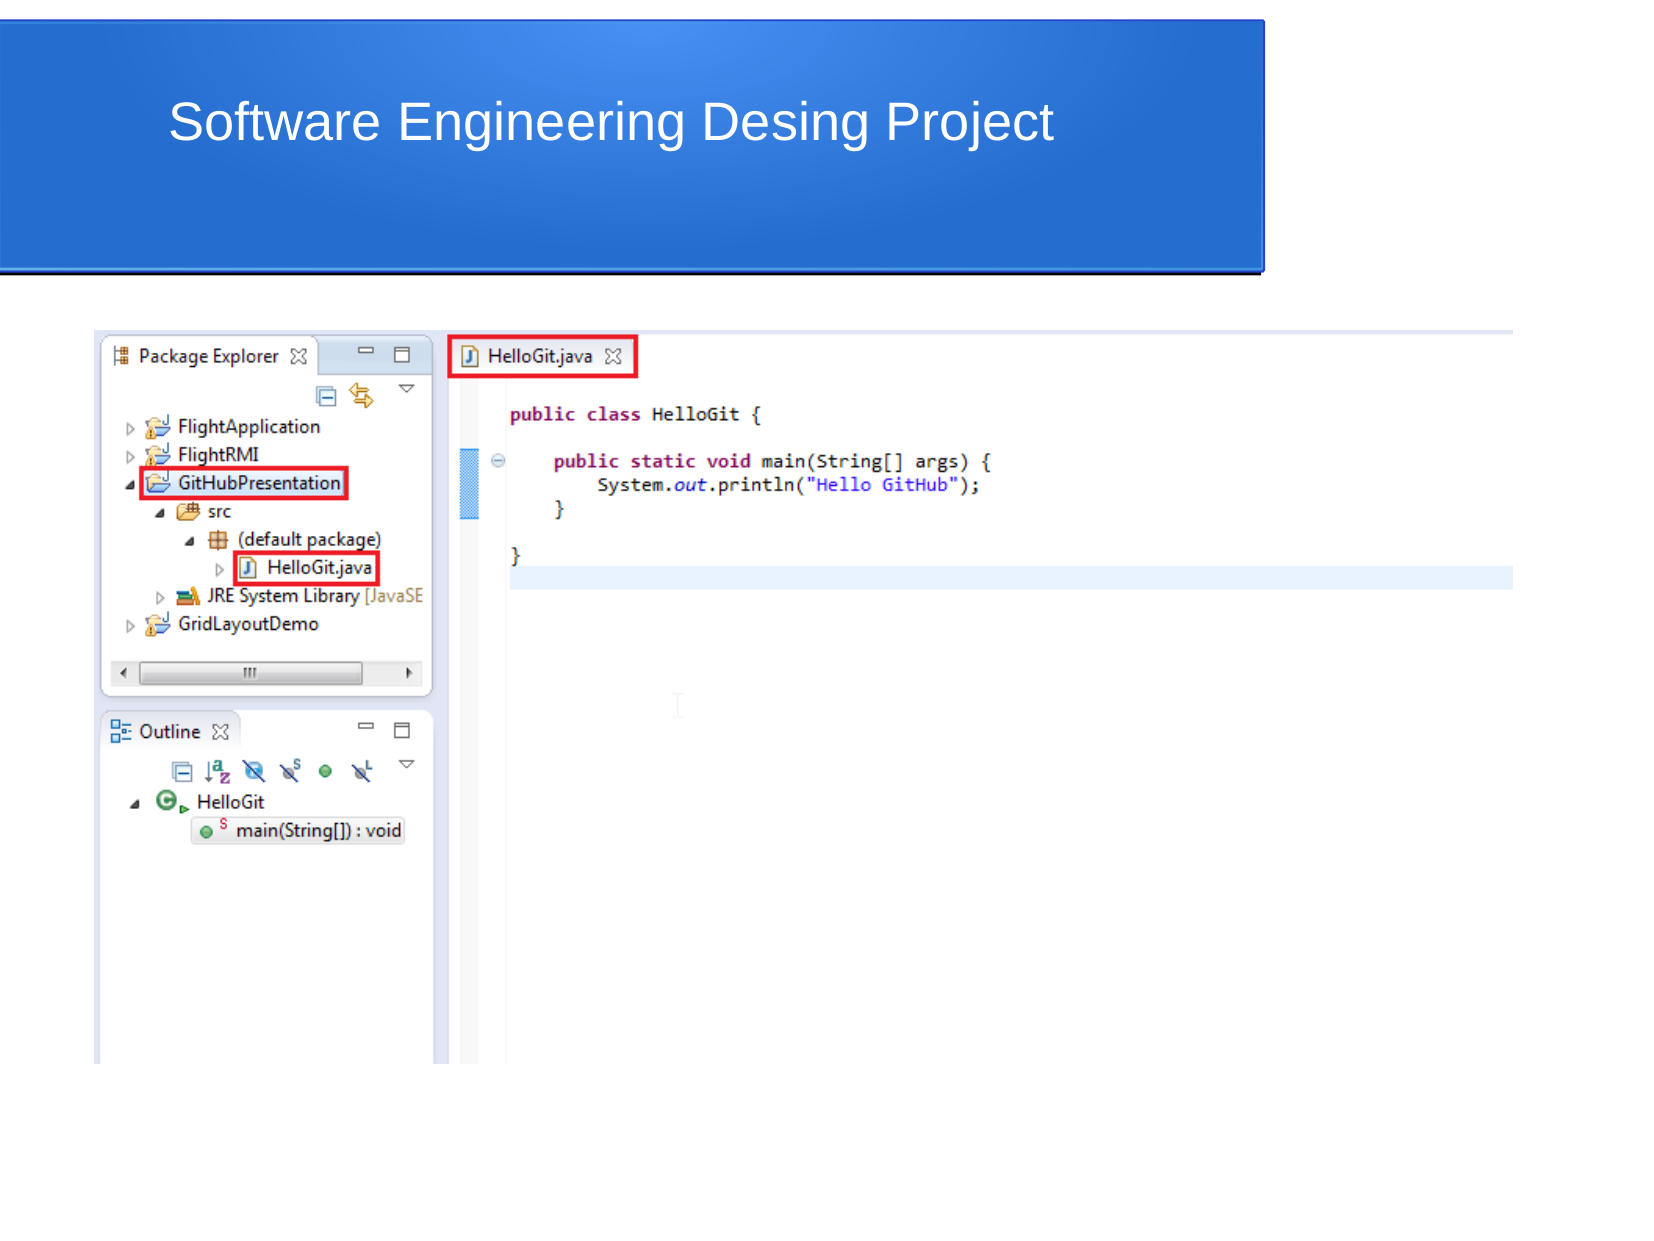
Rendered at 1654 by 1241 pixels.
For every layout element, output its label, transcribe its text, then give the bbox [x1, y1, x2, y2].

picture [94, 330, 1513, 1064]
text_box Software Engineering Desing Project [153, 83, 1071, 201]
